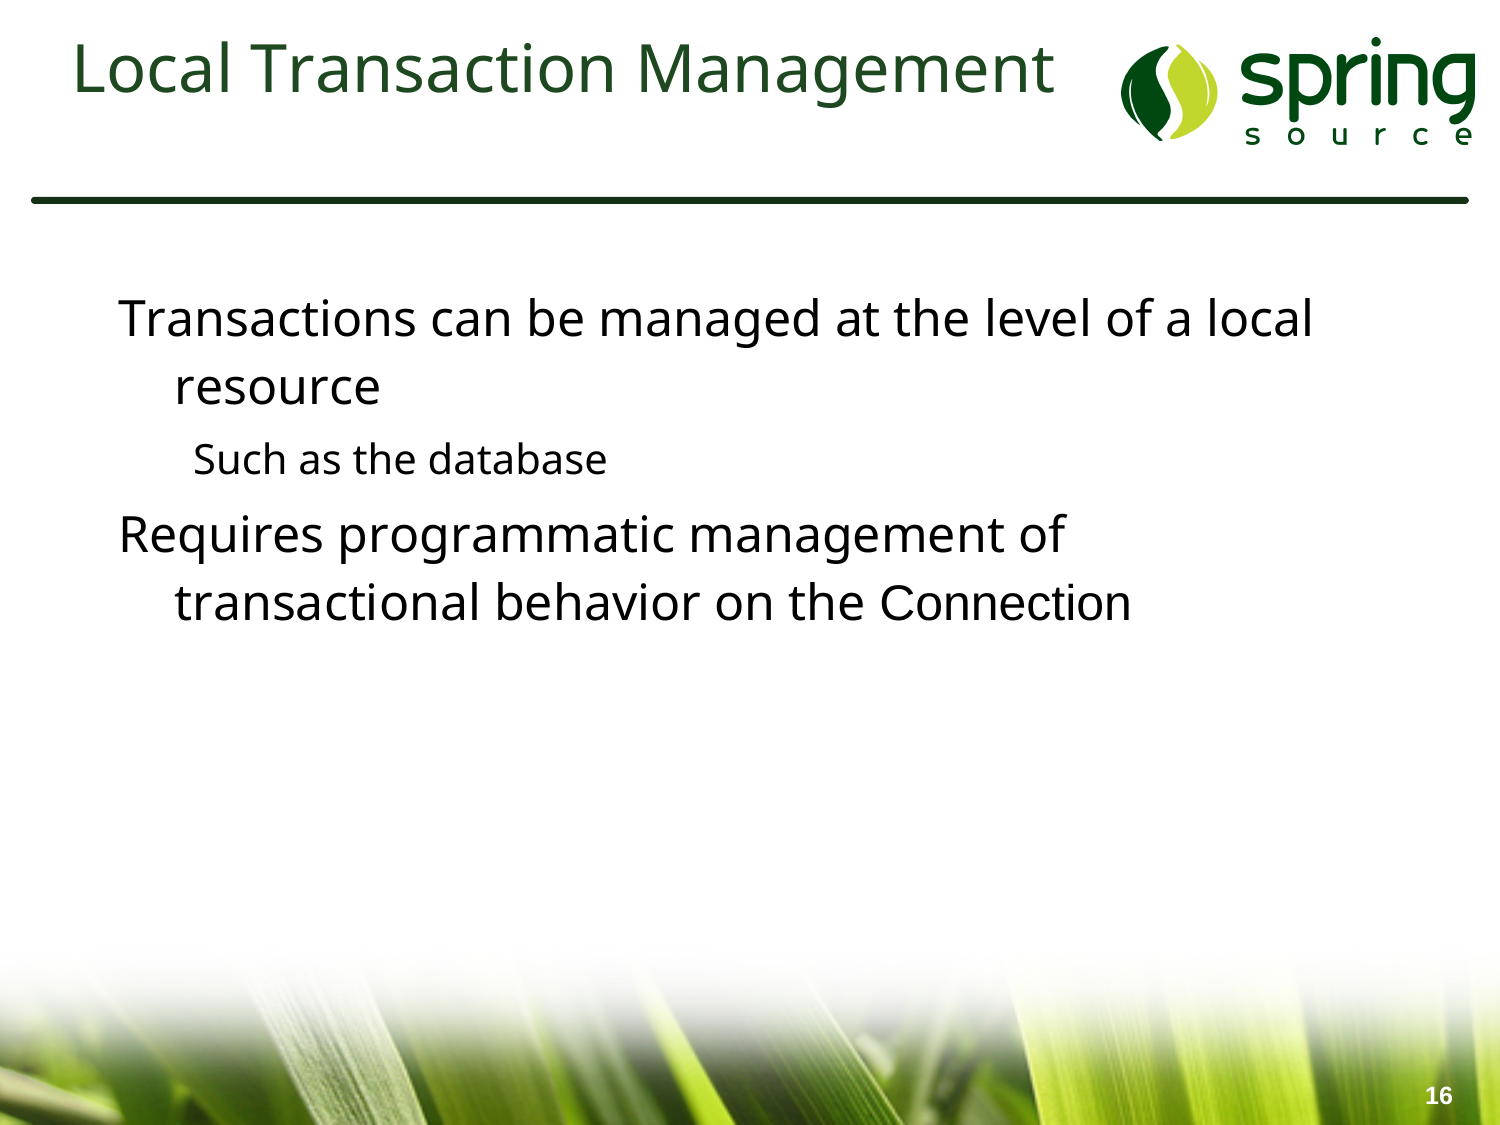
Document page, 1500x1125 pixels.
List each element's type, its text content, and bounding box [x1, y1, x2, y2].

list Transactions can be managed at the level of a local resource Such as the database Requires programmatic management of transactional behavior on the Connection [103, 275, 1394, 938]
picture [1121, 37, 1475, 145]
title Local Transaction Management [56, 13, 1089, 191]
picture [0, 944, 1500, 1125]
